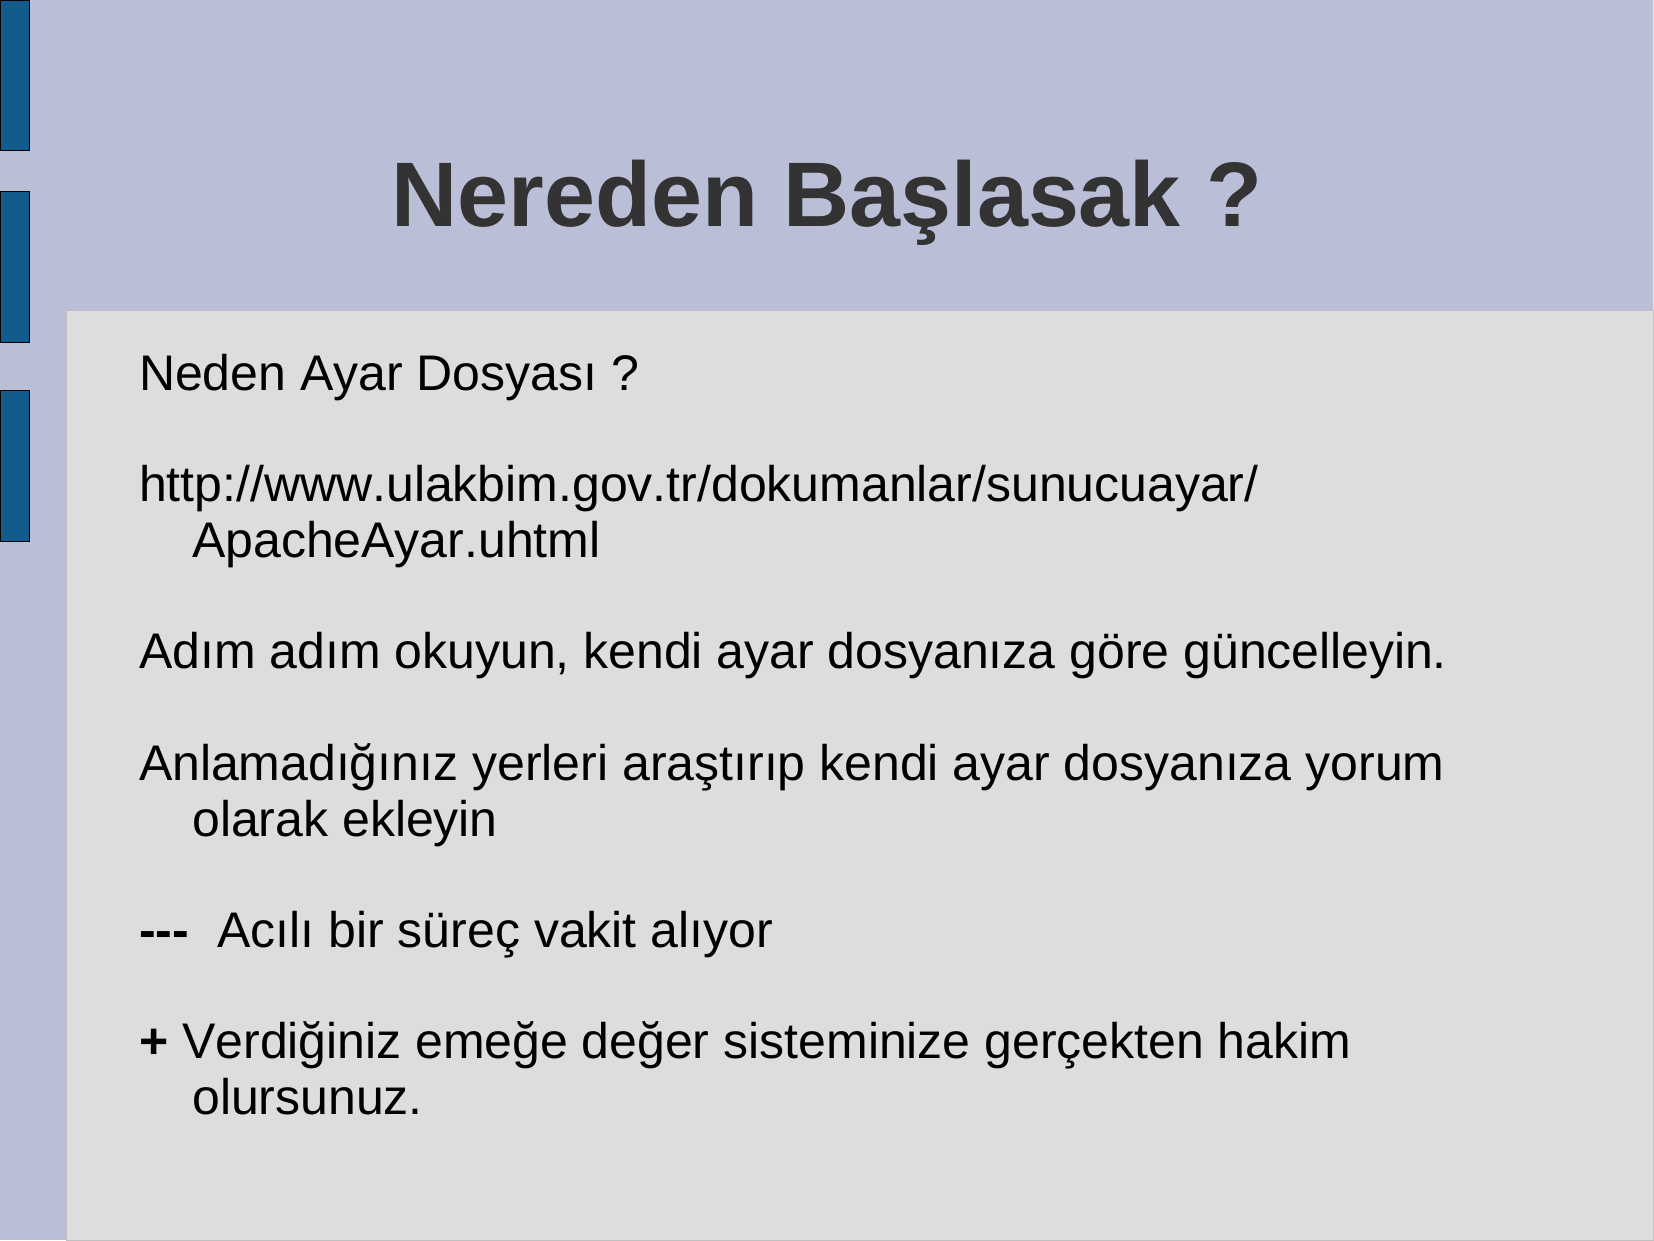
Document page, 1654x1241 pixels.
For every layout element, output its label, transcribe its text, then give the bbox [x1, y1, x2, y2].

list Neden Ayar Dosyası ? http://www.ulakbim.gov.tr/dokumanlar/sunucuayar/ApacheAyar.uhtml Adım adım okuyun, kendi ayar dosyanıza göre güncelleyin. Anlamadığınız yerleri araştırıp kendi ayar dosyanıza yorum olarak ekleyin --- Acılı bir süreç vakit alıyor + Verdiğiniz emeğe değer sisteminize gerçekten hakim olursunuz. [121, 344, 1534, 1219]
title Nereden Başlasak ? [121, 91, 1534, 299]
